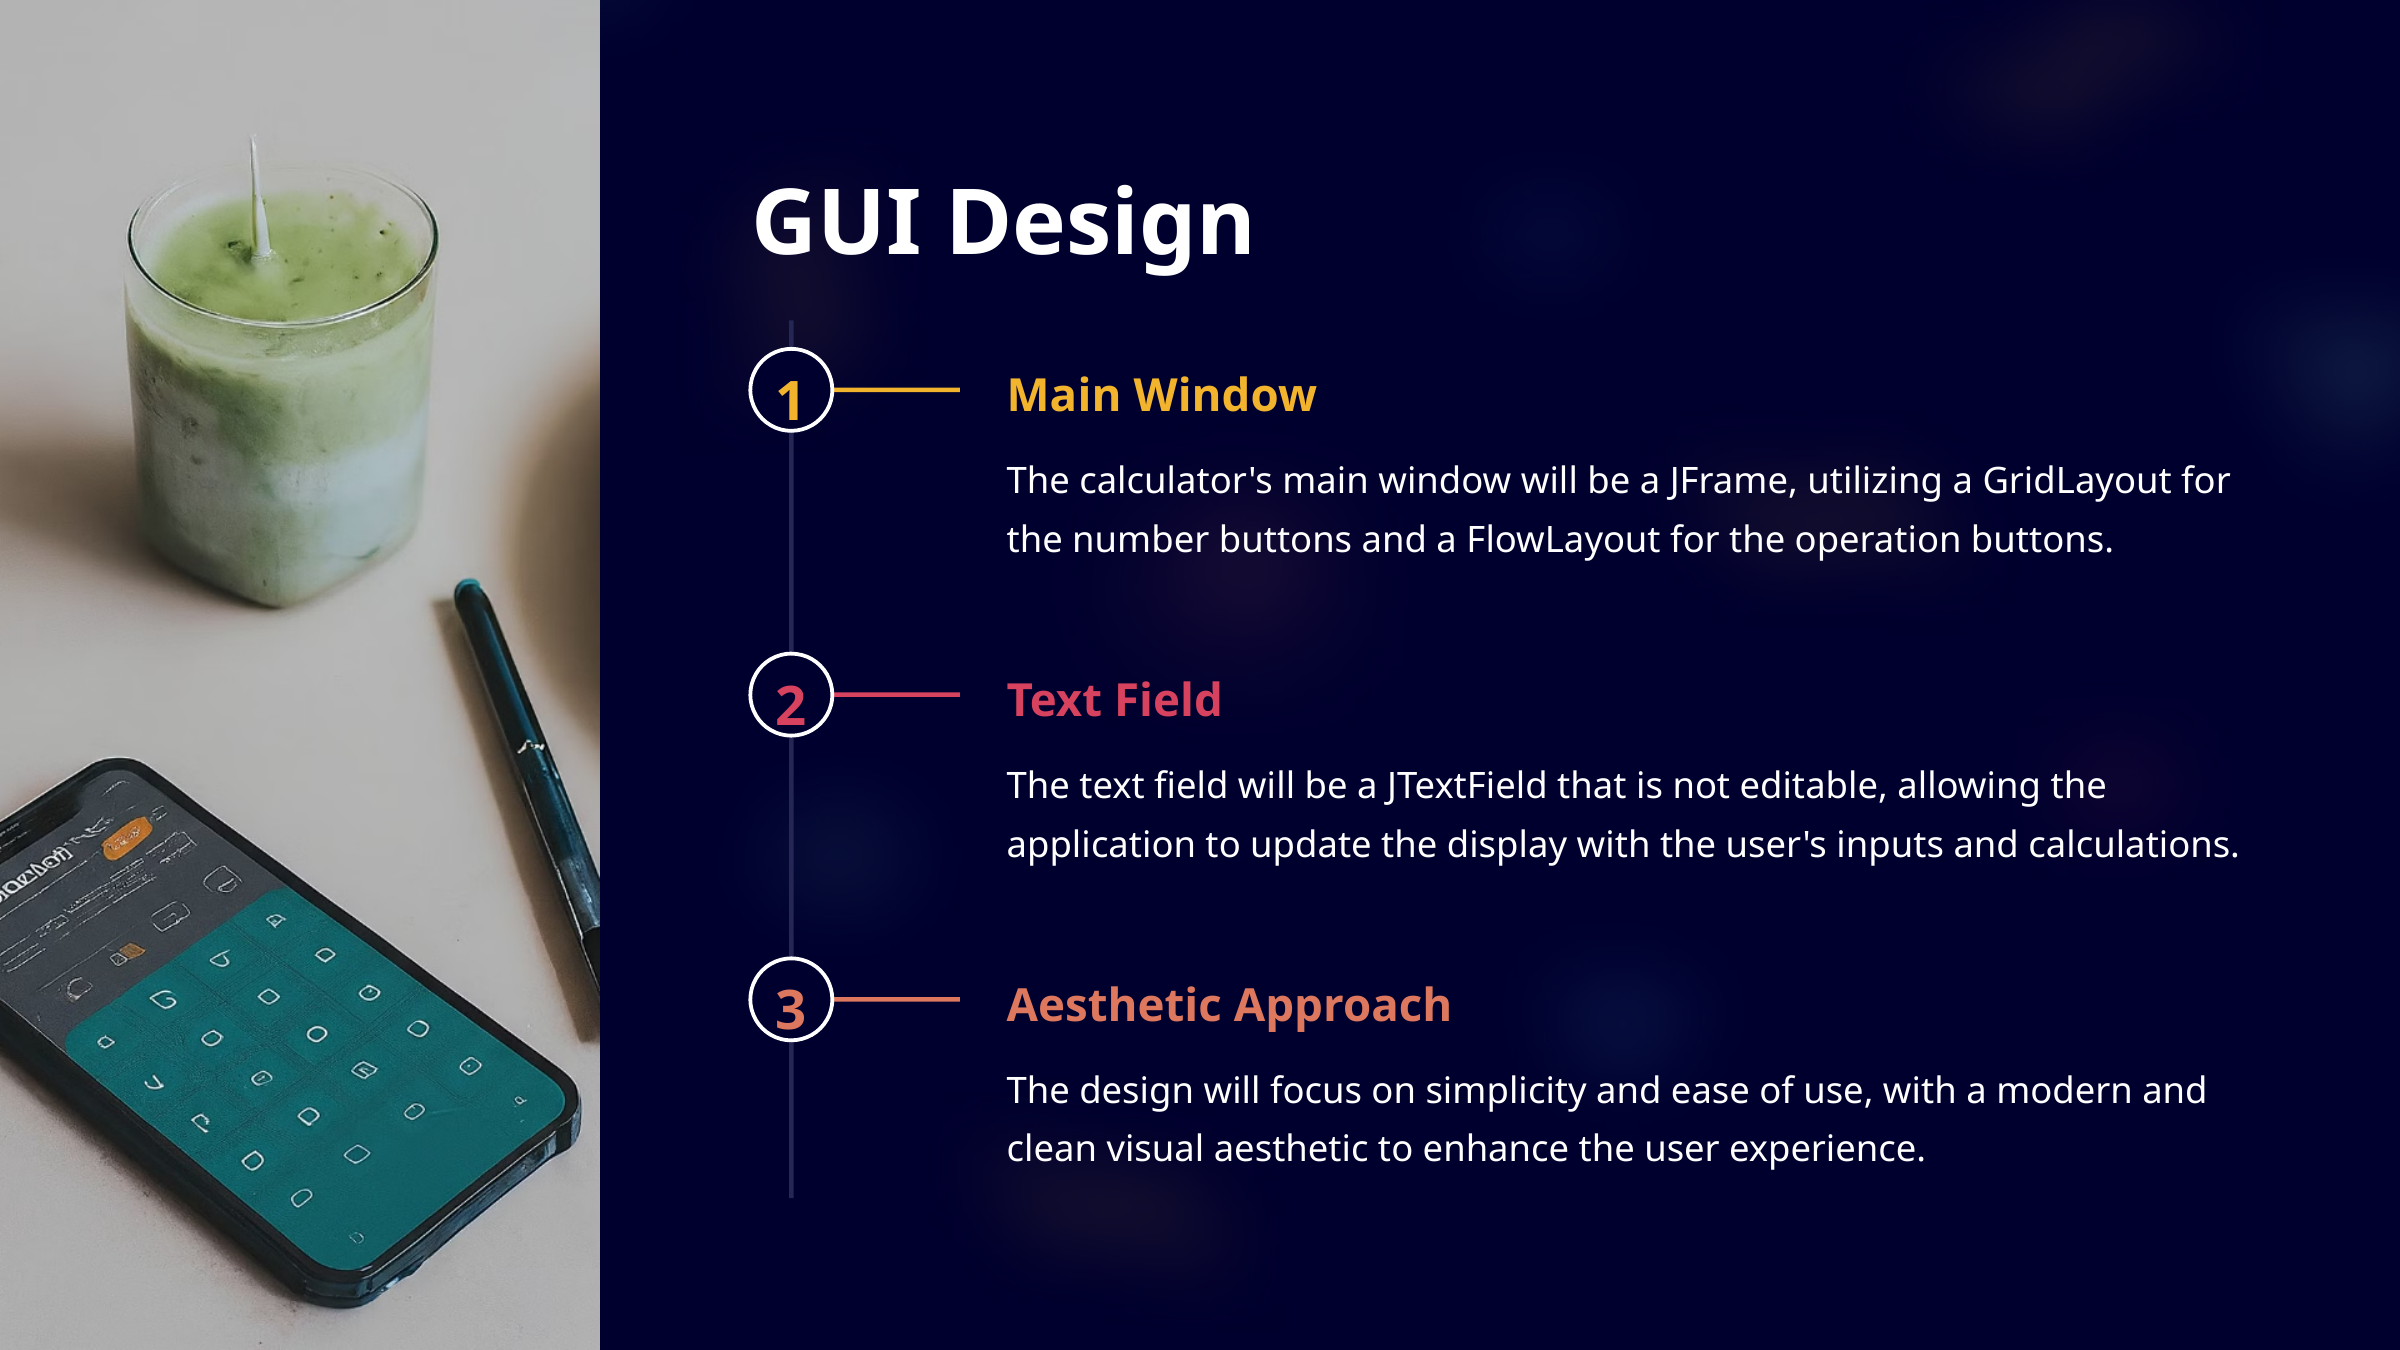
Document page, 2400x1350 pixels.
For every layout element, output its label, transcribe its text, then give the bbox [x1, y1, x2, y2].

text_box The text field will be a JTextField that is not editable, allowing the application to update the display with the user's inputs and calculations. [991, 740, 2264, 857]
text_box [600, 0, 2400, 1350]
text_box 1 [774, 355, 808, 424]
picture [0, 0, 600, 1350]
text_box Text Field [991, 661, 1448, 719]
text_box Aesthetic Approach [991, 966, 1448, 1024]
text_box 2 [774, 660, 808, 729]
text_box GUI Design [1157, 214, 1177, 244]
text_box 3 [774, 965, 808, 1034]
text_box The design will focus on simplicity and ease of use, with a modern and clean visual aesthetic to enhance the user experience. [991, 1045, 2264, 1162]
text_box The calculator's main window will be a JFrame, utilizing a GridLayout for the number buttons and a FlowLayout for the operation buttons. [991, 435, 2264, 553]
text_box Main Window [991, 356, 1448, 414]
text_box GUI Design [736, 151, 1648, 266]
